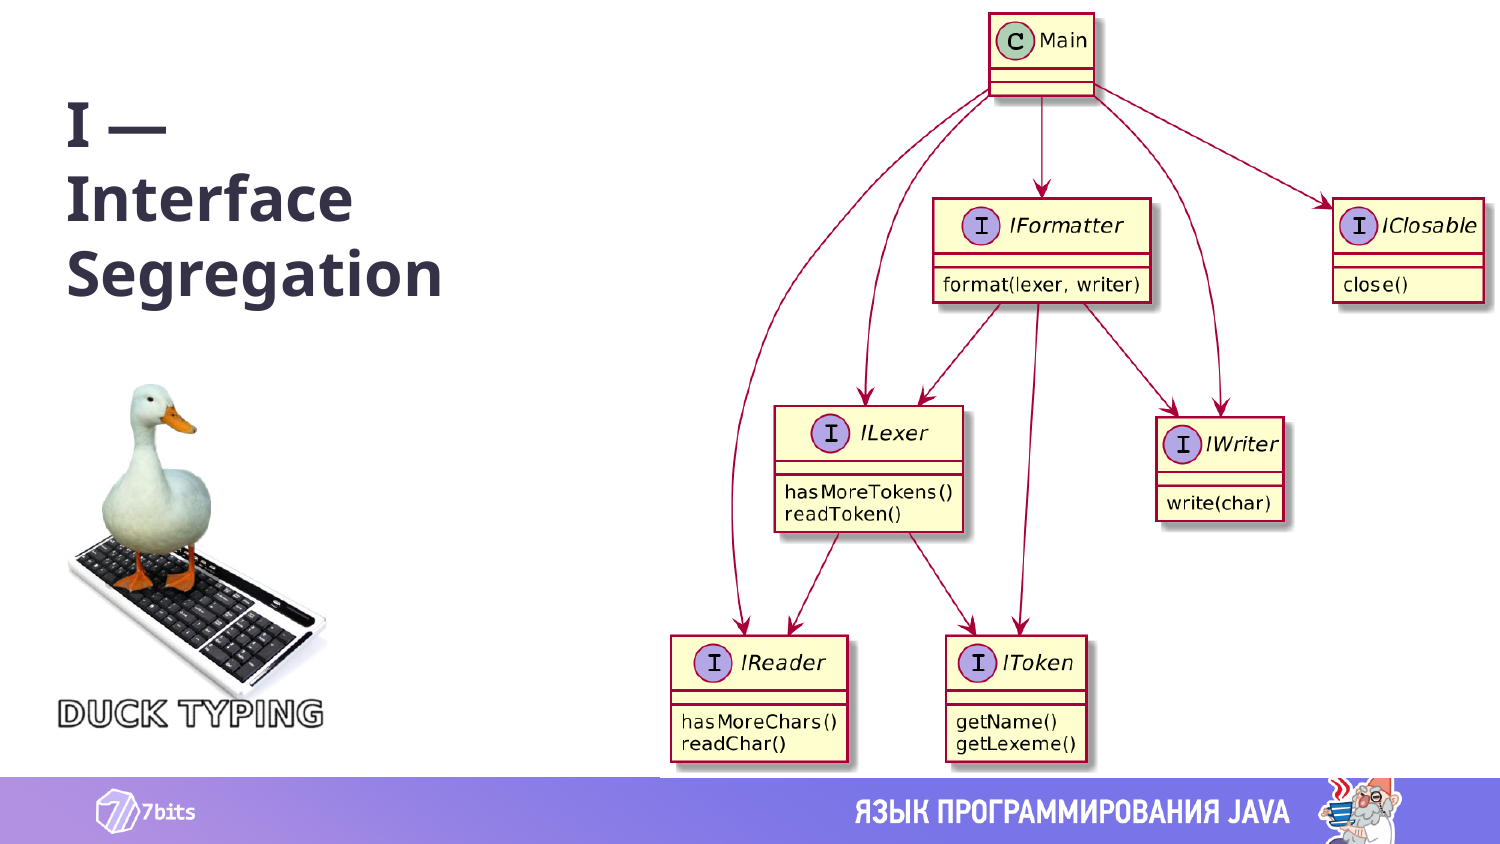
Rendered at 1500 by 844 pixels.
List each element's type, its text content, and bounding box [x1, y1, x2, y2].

title I — Interface Segregation [51, 69, 660, 164]
picture [0, 0, 1500, 844]
